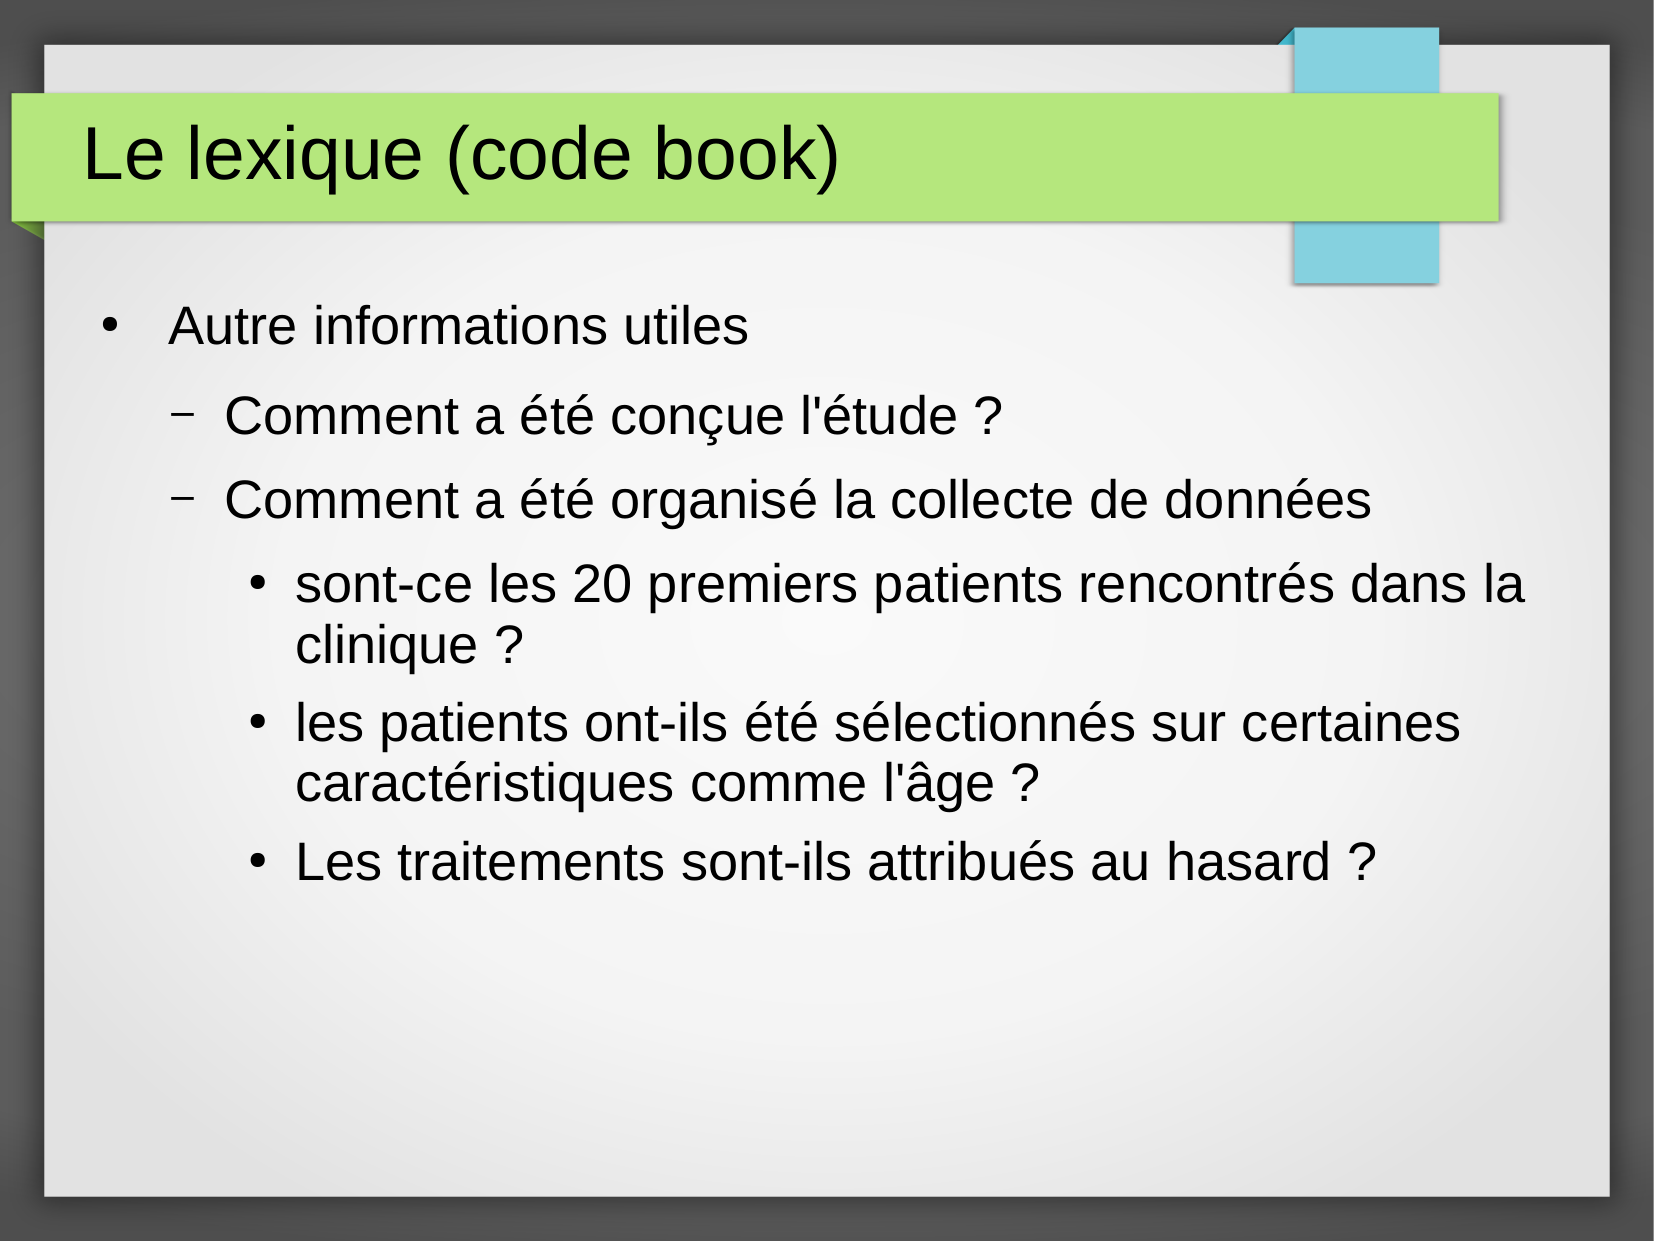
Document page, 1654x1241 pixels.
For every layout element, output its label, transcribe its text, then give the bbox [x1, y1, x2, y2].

picture [0, 0, 1654, 1241]
title Le lexique (code book) [82, 94, 1264, 213]
list Autre informations utiles Comment a été conçue l'étude ? Comment a été organisé la collecte de données sont-ce les 20 premiers patients rencontrés dans la clinique ? les patients ont-ils été sélectionnés sur certaines caractéristiques comme l'âge ? Les traitements sont-ils attribués au hasard ? [82, 295, 1571, 1015]
